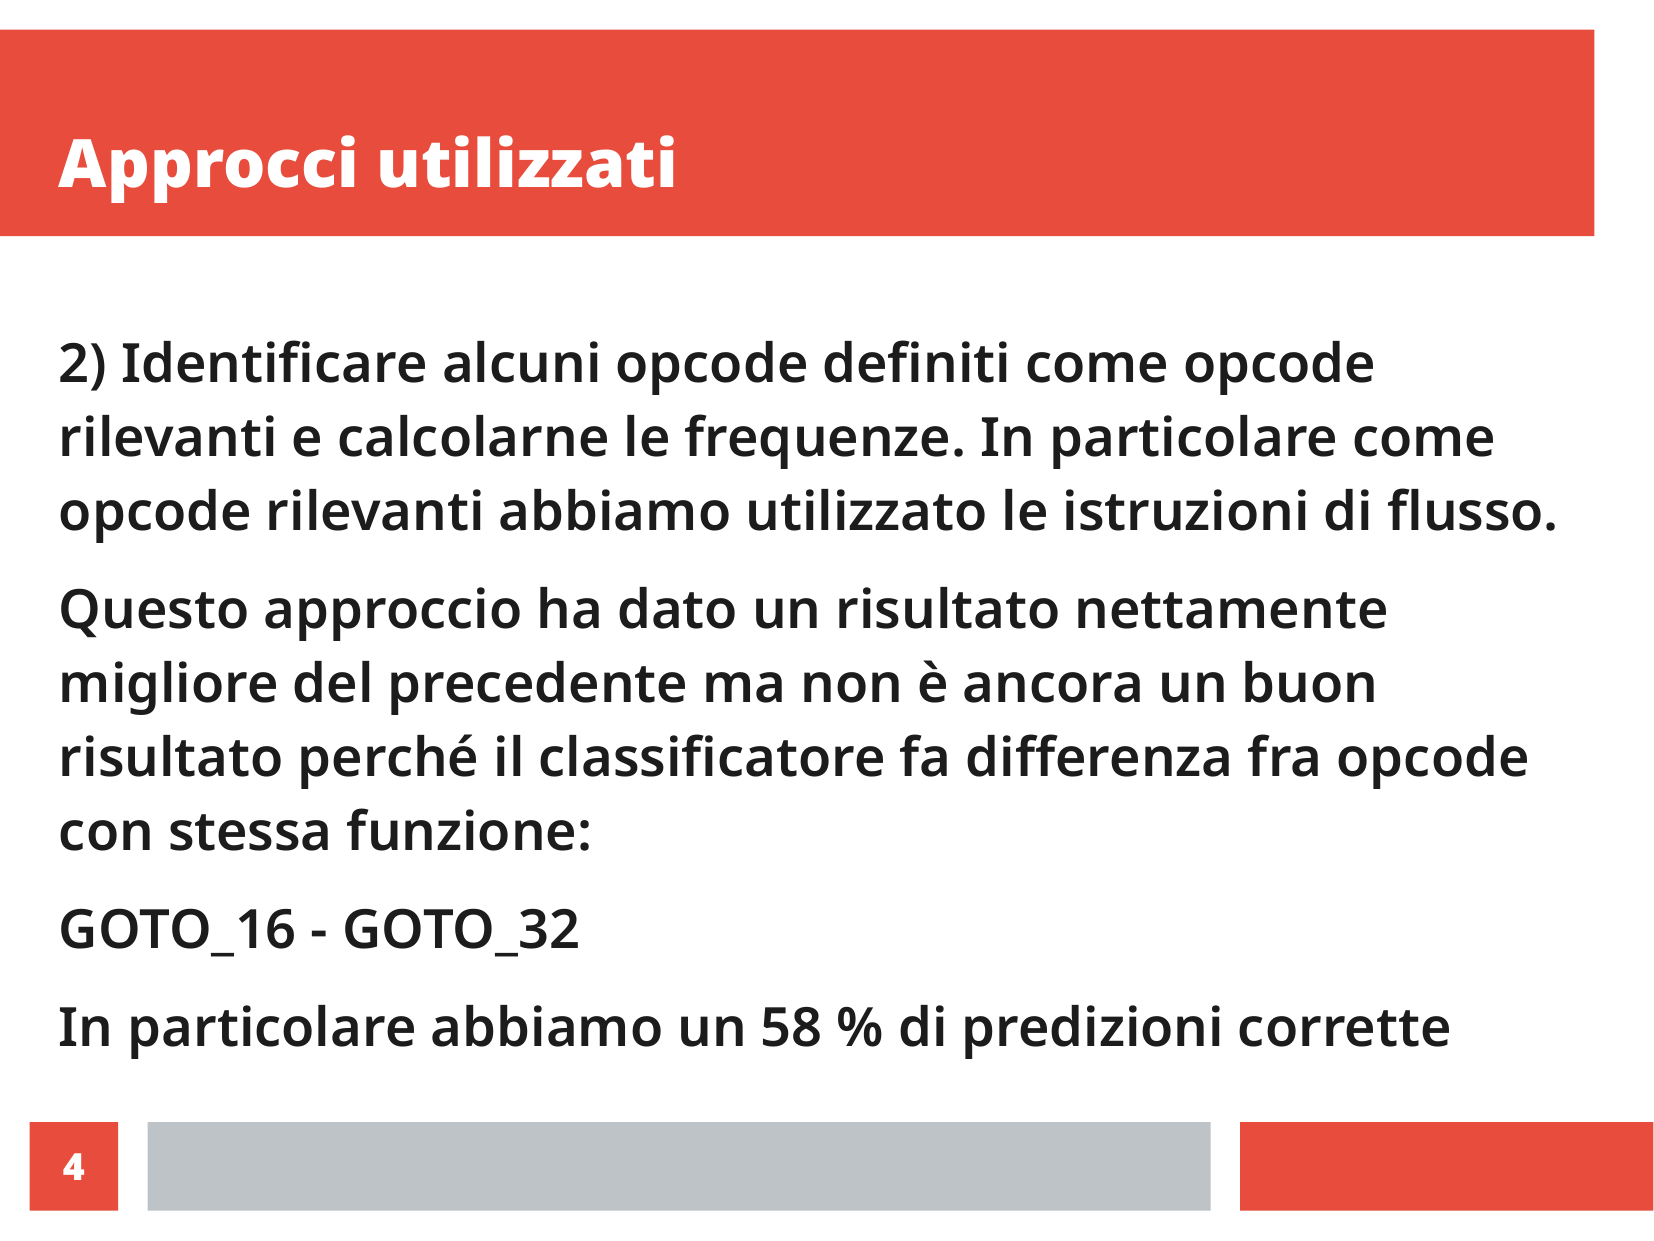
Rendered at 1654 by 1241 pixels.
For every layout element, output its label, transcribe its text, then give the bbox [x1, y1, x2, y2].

list 2) Identificare alcuni opcode definiti come opcode rilevanti e calcolarne le frequenze. In particolare come opcode rilevanti abbiamo utilizzato le istruzioni di flusso. Questo approccio ha dato un risultato nettamente migliore del precedente ma non è ancora un buon risultato perché il classificatore fa differenza fra opcode con stessa funzione: GOTO_16 - GOTO_32 In particolare abbiamo un 58 % di predizioni corrette [59, 324, 1565, 1093]
title Approcci utilizzati [59, 59, 1595, 207]
